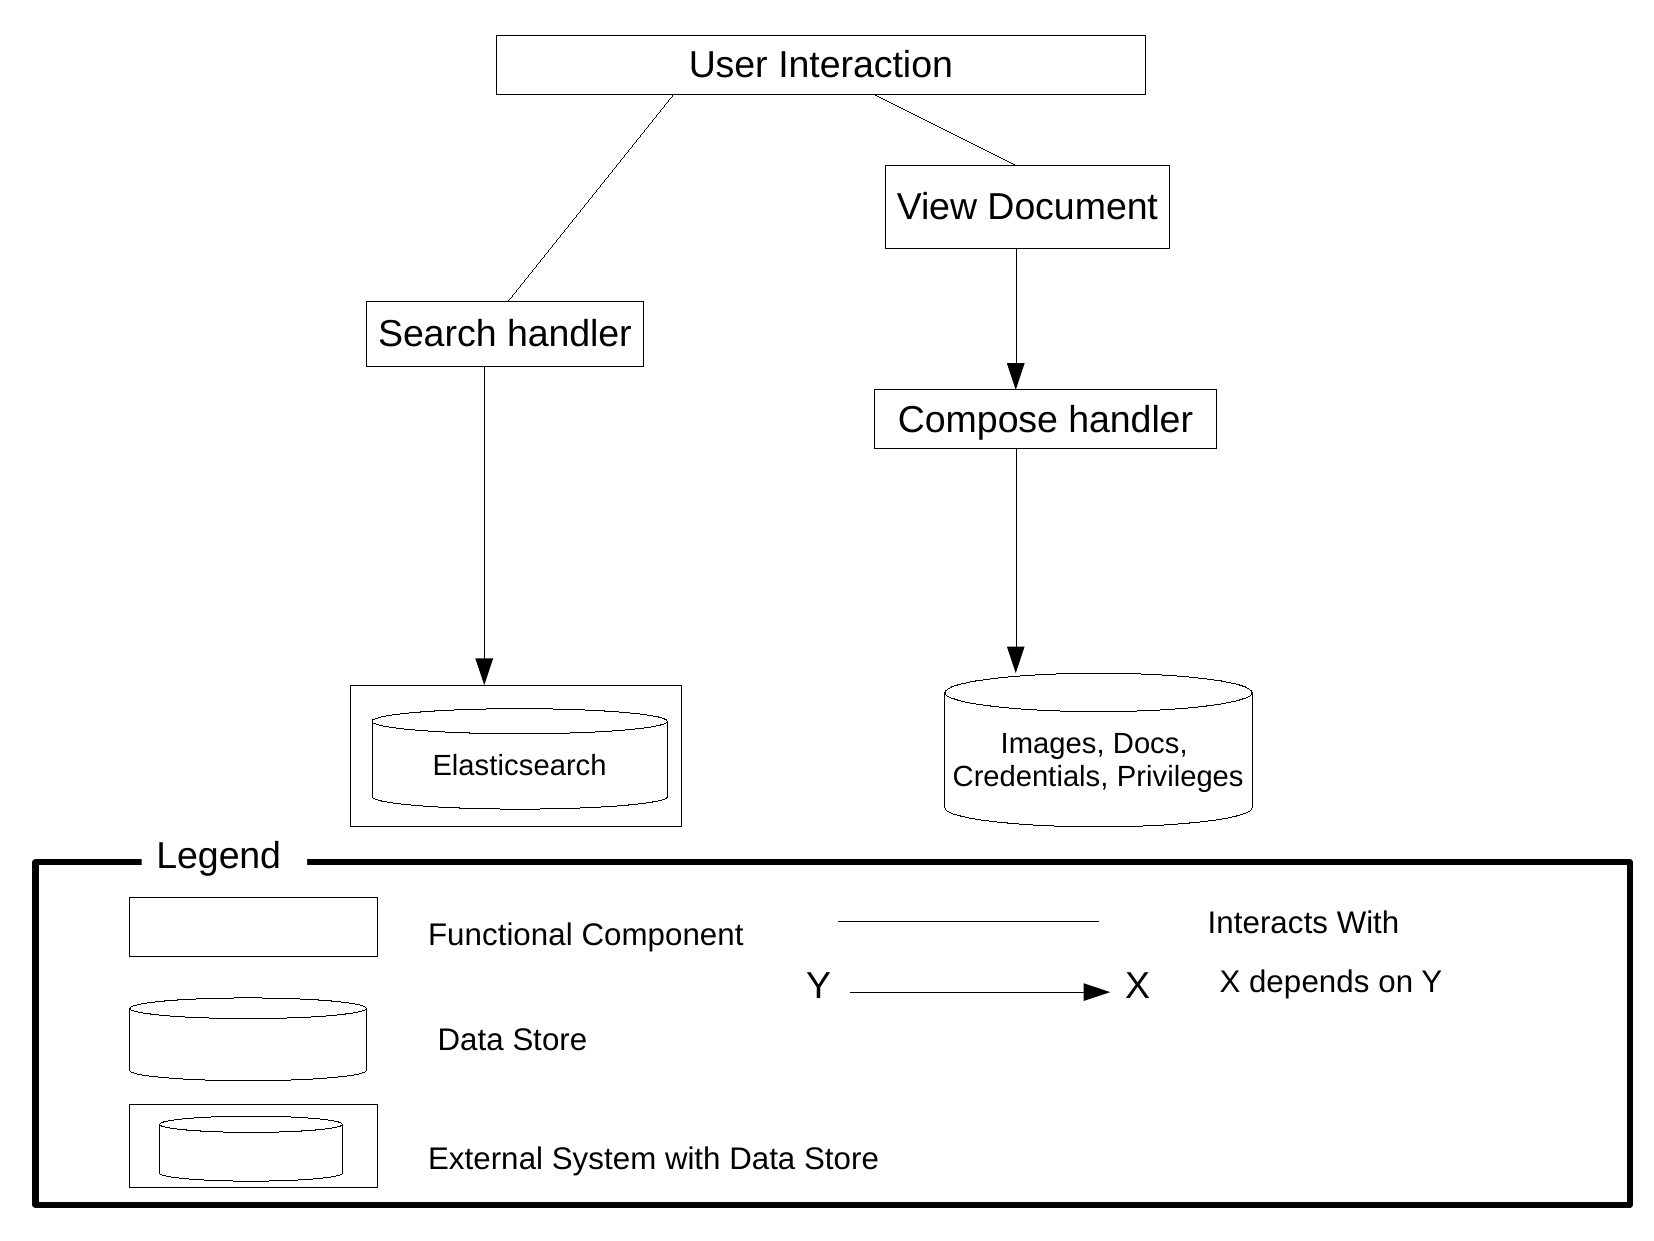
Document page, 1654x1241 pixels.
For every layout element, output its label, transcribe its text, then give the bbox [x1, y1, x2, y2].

text_box Search handler [366, 301, 644, 367]
text_box Compose handler [874, 389, 1217, 449]
text_box View Document [885, 165, 1170, 249]
text_box External System with Data Store [413, 1133, 910, 1184]
text_box Elasticsearch [372, 722, 668, 810]
text_box Images, Docs, Credentials, Privileges [944, 693, 1253, 827]
text_box Legend [141, 826, 308, 884]
text_box User Interaction [496, 35, 1146, 95]
text_box [35, 862, 1630, 1205]
